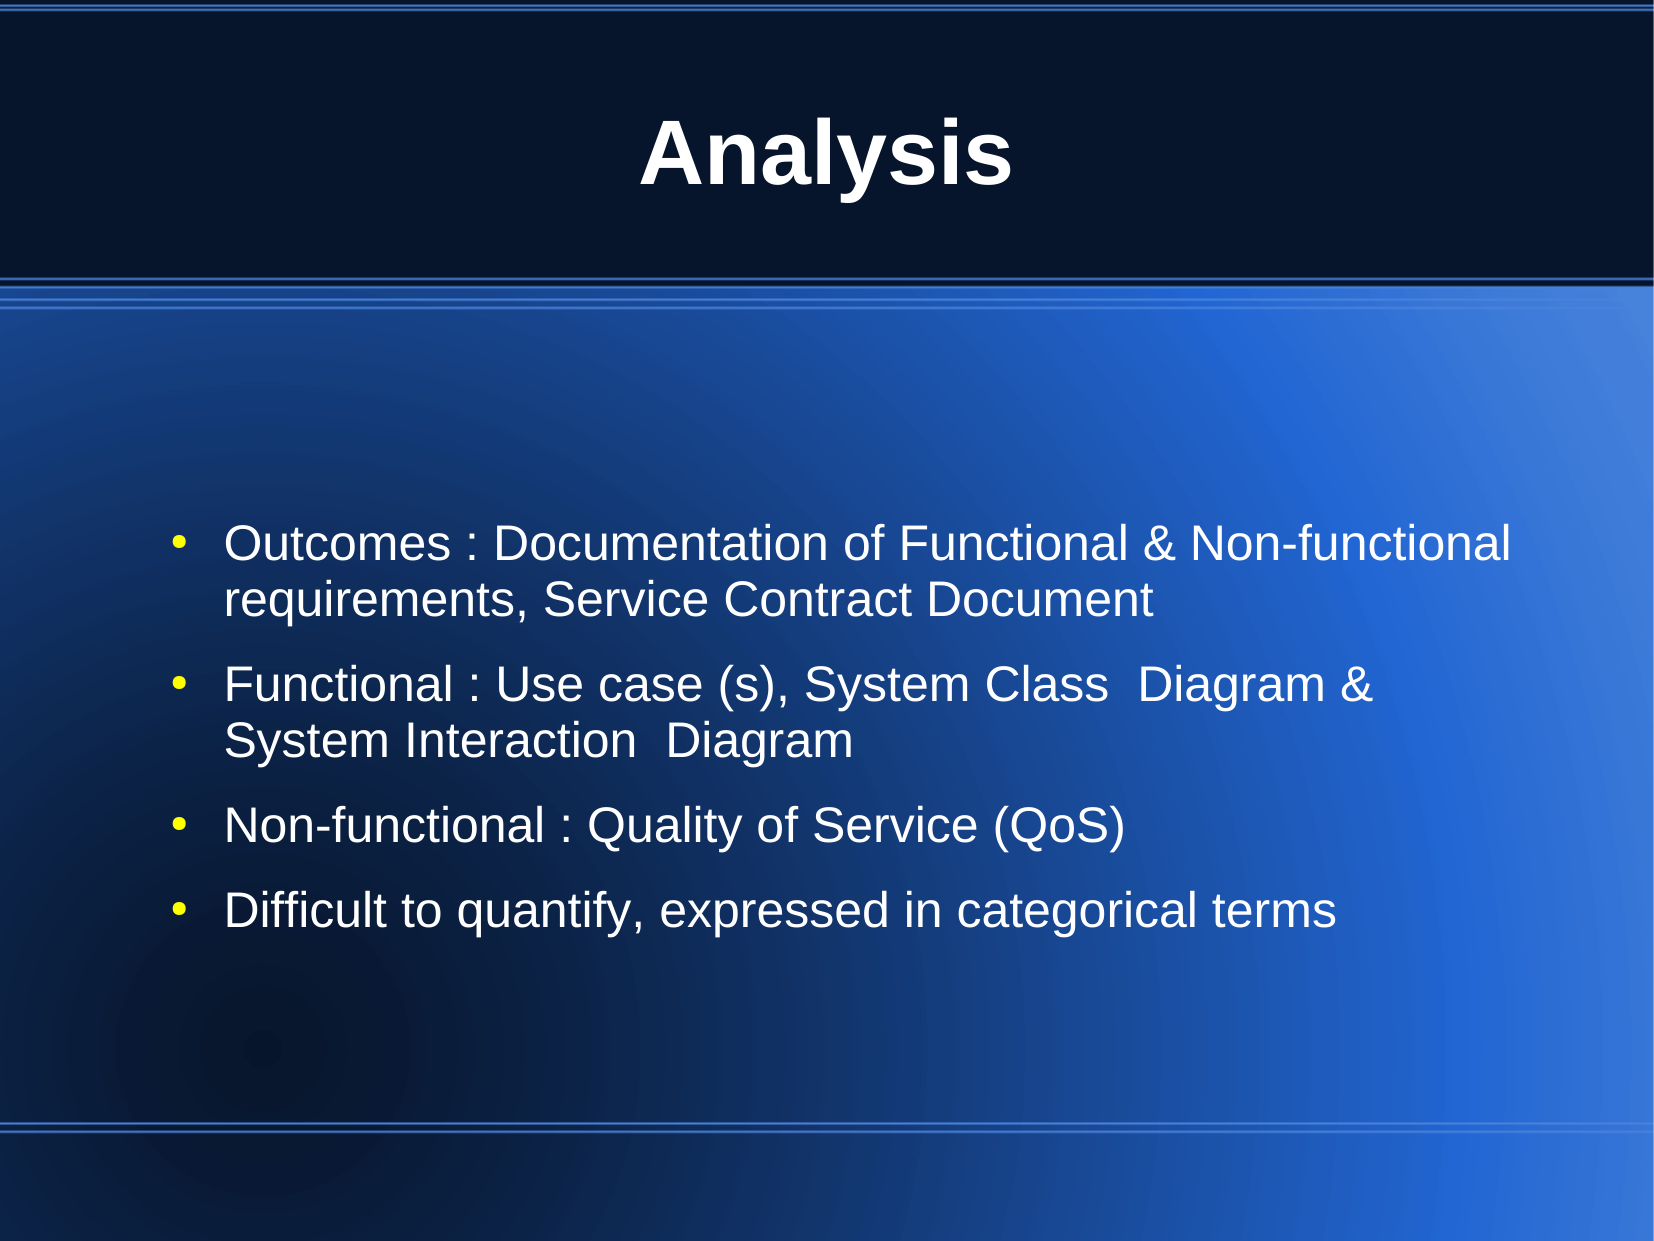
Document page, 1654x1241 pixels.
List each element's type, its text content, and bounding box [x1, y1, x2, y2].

list Outcomes : Documentation of Functional & Non-functional requirements, Service Contract Document Functional : Use case (s), System Class Diagram & System Interaction Diagram Non-functional : Quality of Service (QoS) Difficult to quantify, expressed in categorical terms [152, 344, 1534, 1127]
picture [0, 0, 1654, 1241]
title Analysis [82, 49, 1571, 257]
